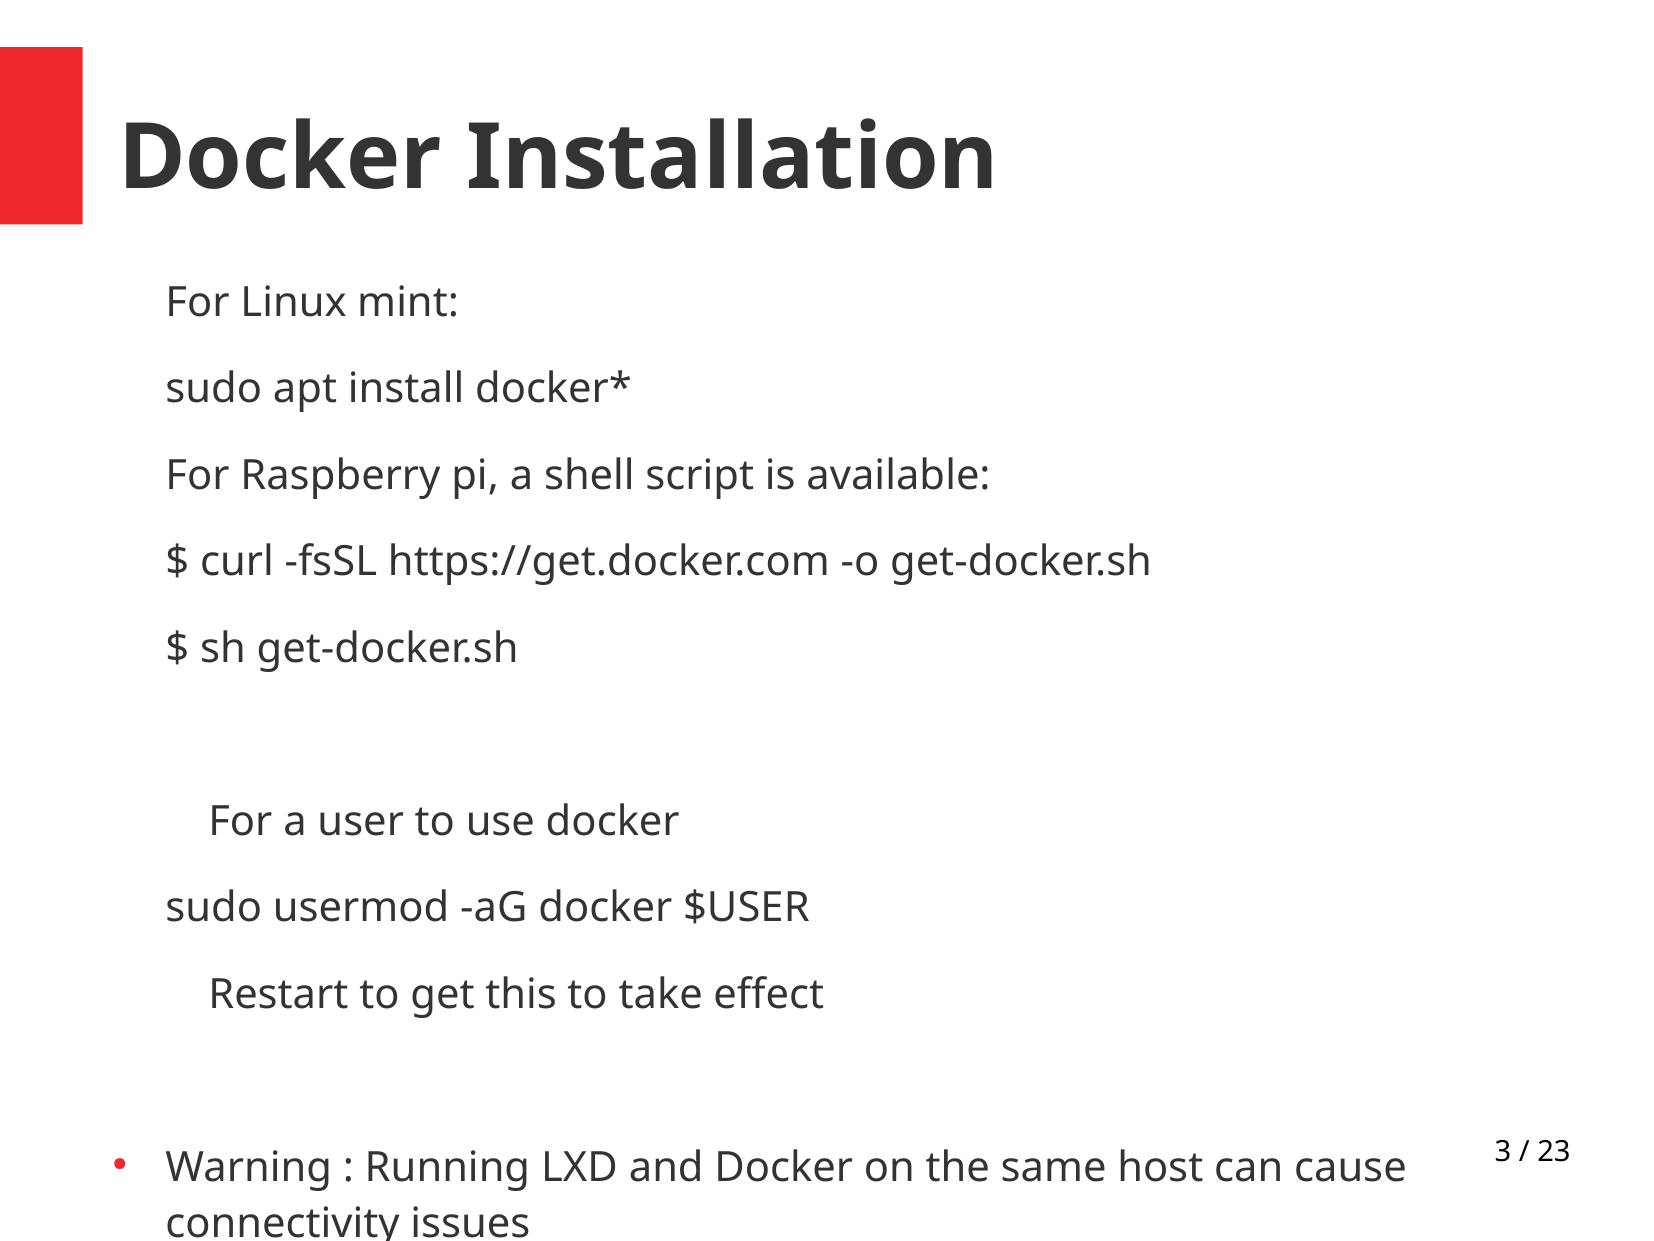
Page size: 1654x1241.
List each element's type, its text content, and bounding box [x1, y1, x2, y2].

list For Linux mint: sudo apt install docker* For Raspberry pi, a shell script is available: $ curl -fsSL https://get.docker.com -o get-docker.sh $ sh get-docker.sh For a user to use docker sudo usermod -aG docker $USER Restart to get this to take effect Warning : Running LXD and Docker on the same host can cause connectivity issues [94, 271, 1512, 991]
title Docker Installation [118, 49, 1571, 257]
